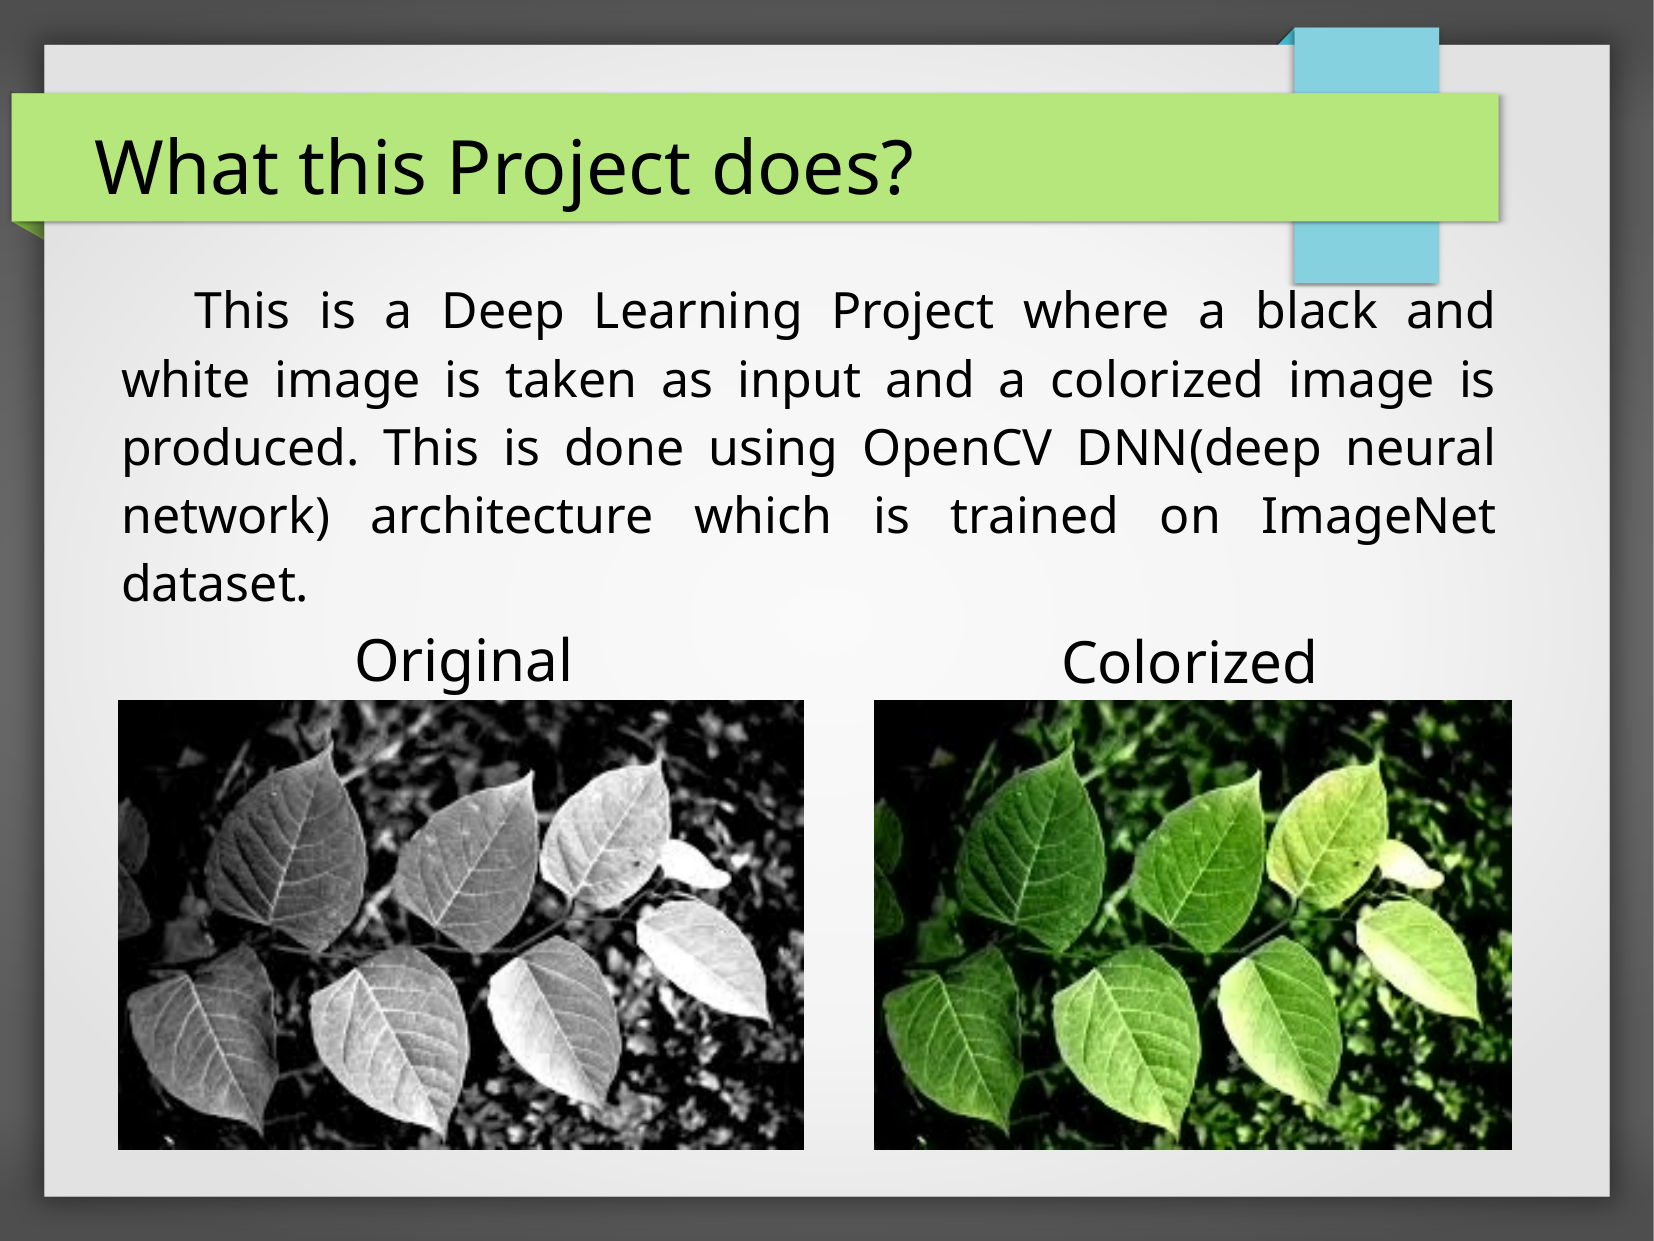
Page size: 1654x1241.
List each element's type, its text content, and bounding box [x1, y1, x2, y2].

text_box Colorized [1046, 616, 1441, 713]
picture [0, 0, 1654, 1241]
title What this Project does? [94, 106, 1276, 225]
text_box This is a Deep Learning Project where a black and white image is taken as input and a colorized image is produced. This is done using OpenCV DNN(deep neural network) architecture which is trained on ImageNet dataset. [106, 267, 1512, 616]
title [0, 236, 981, 355]
title Original [354, 616, 969, 701]
